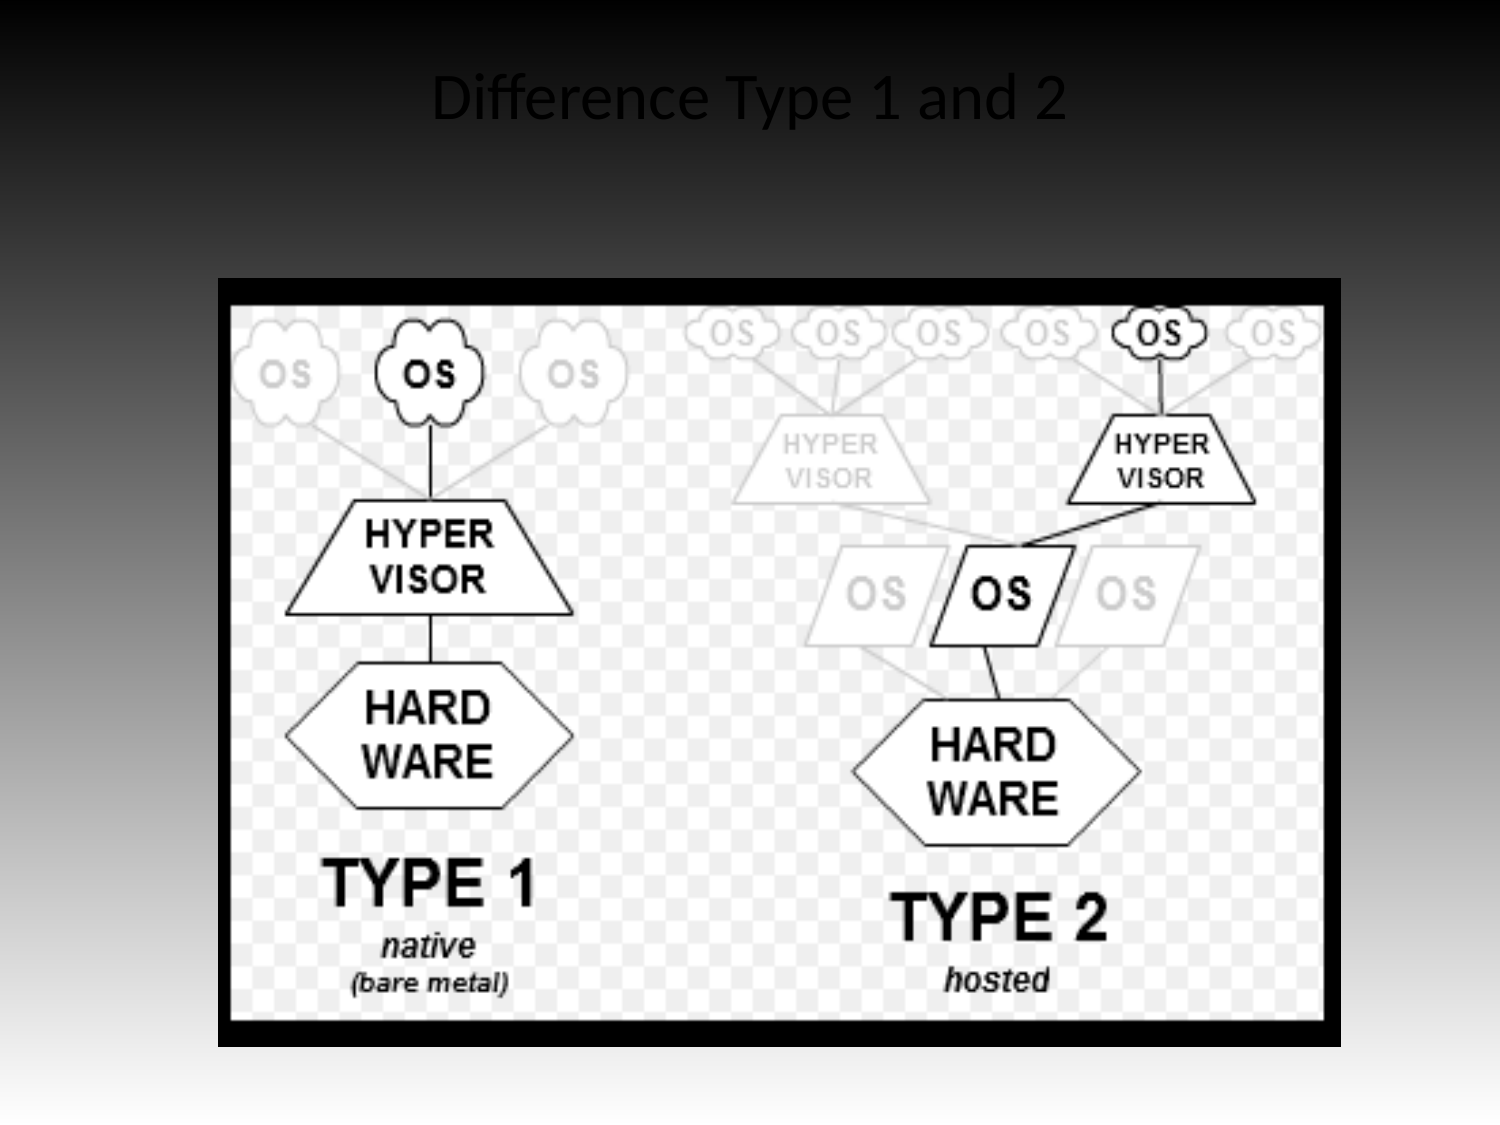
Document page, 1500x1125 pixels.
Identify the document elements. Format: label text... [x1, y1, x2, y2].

title Difference Type 1 and 2 [75, 45, 1425, 233]
picture [218, 278, 1341, 1047]
